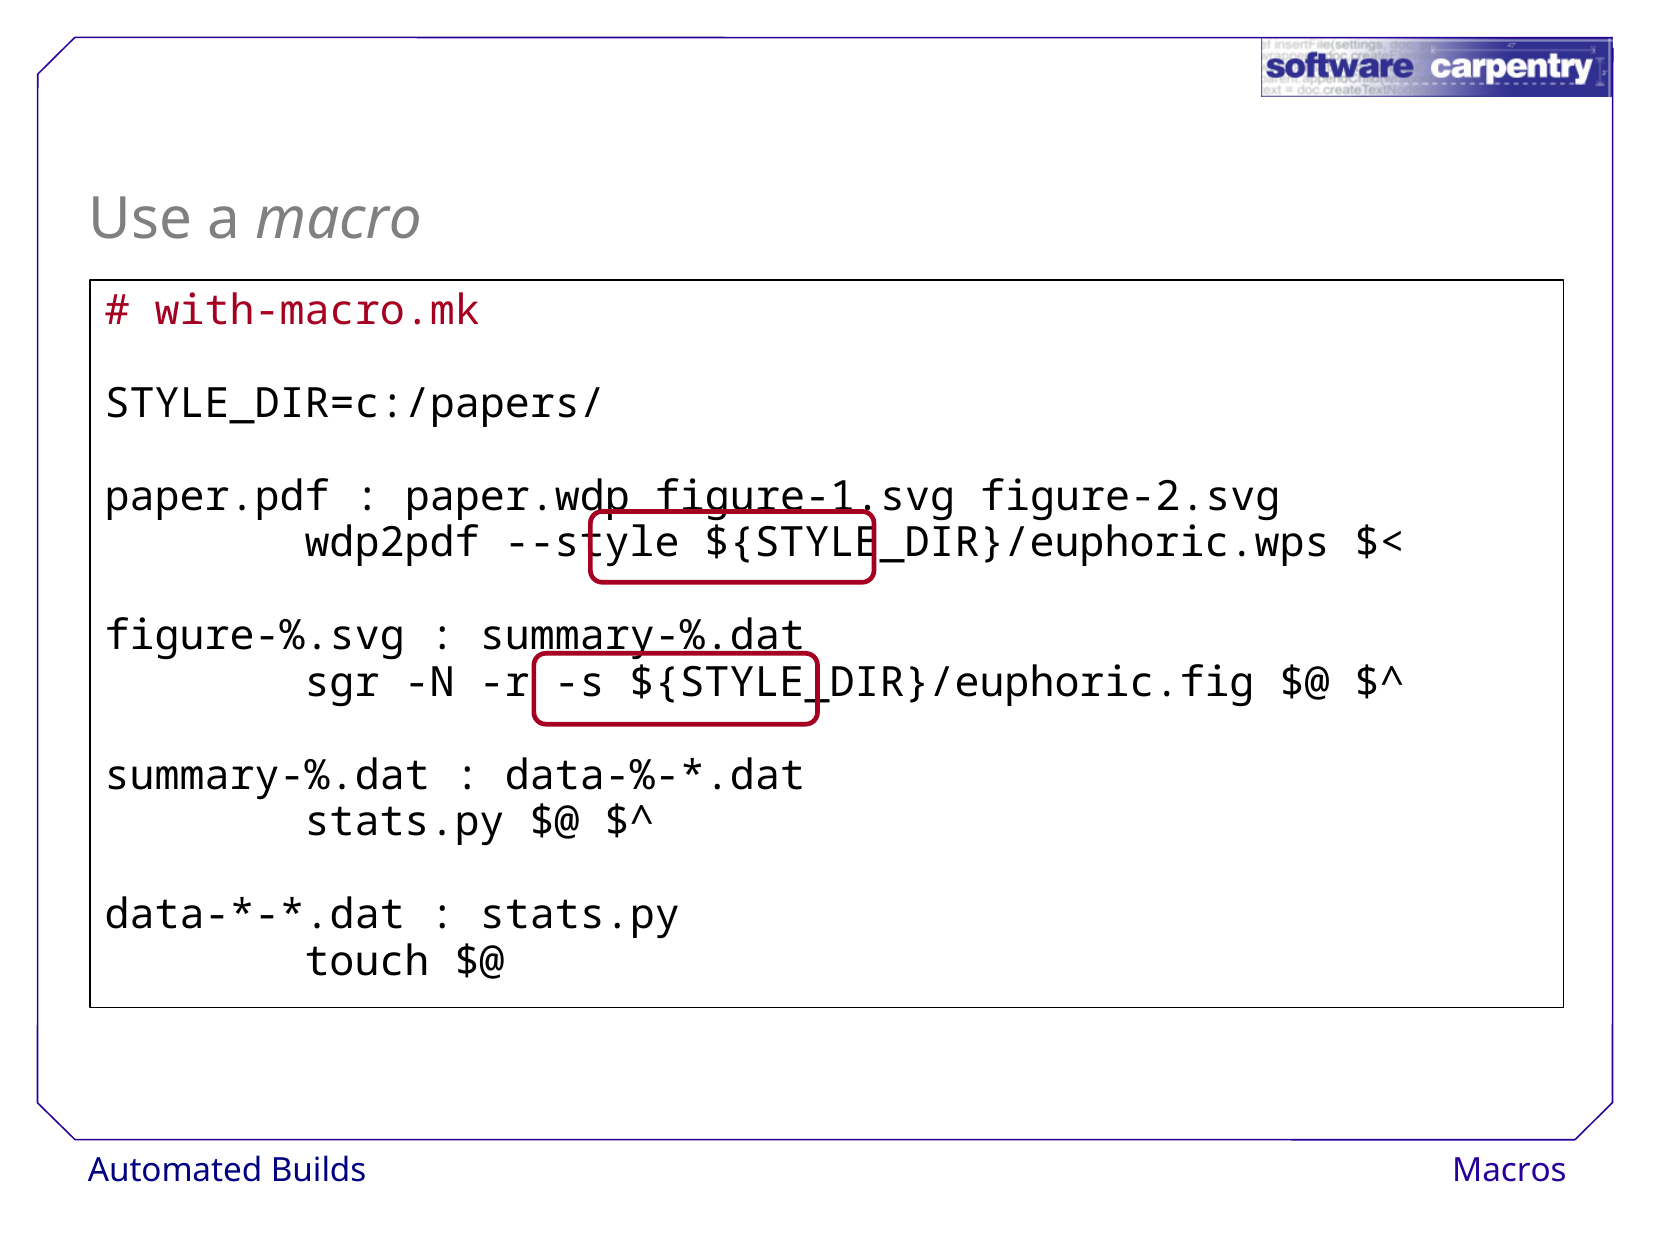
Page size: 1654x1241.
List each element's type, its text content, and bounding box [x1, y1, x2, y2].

picture [1261, 39, 1613, 97]
text_box # with-macro.mk STYLE_DIR=c:/papers/ paper.pdf : paper.wdp figure-1.svg figure-2.svg wdp2pdf --style ${STYLE_DIR}/euphoric.wps $< figure-%.svg : summary-%.dat sgr -N -r -s ${STYLE_DIR}/euphoric.fig $@ $^ summary-%.dat : data-%-*.dat stats.py $@ $^ data-*-*.dat : stats.py touch $@ [89, 279, 1564, 1008]
text_box Use a macro [73, 138, 587, 259]
